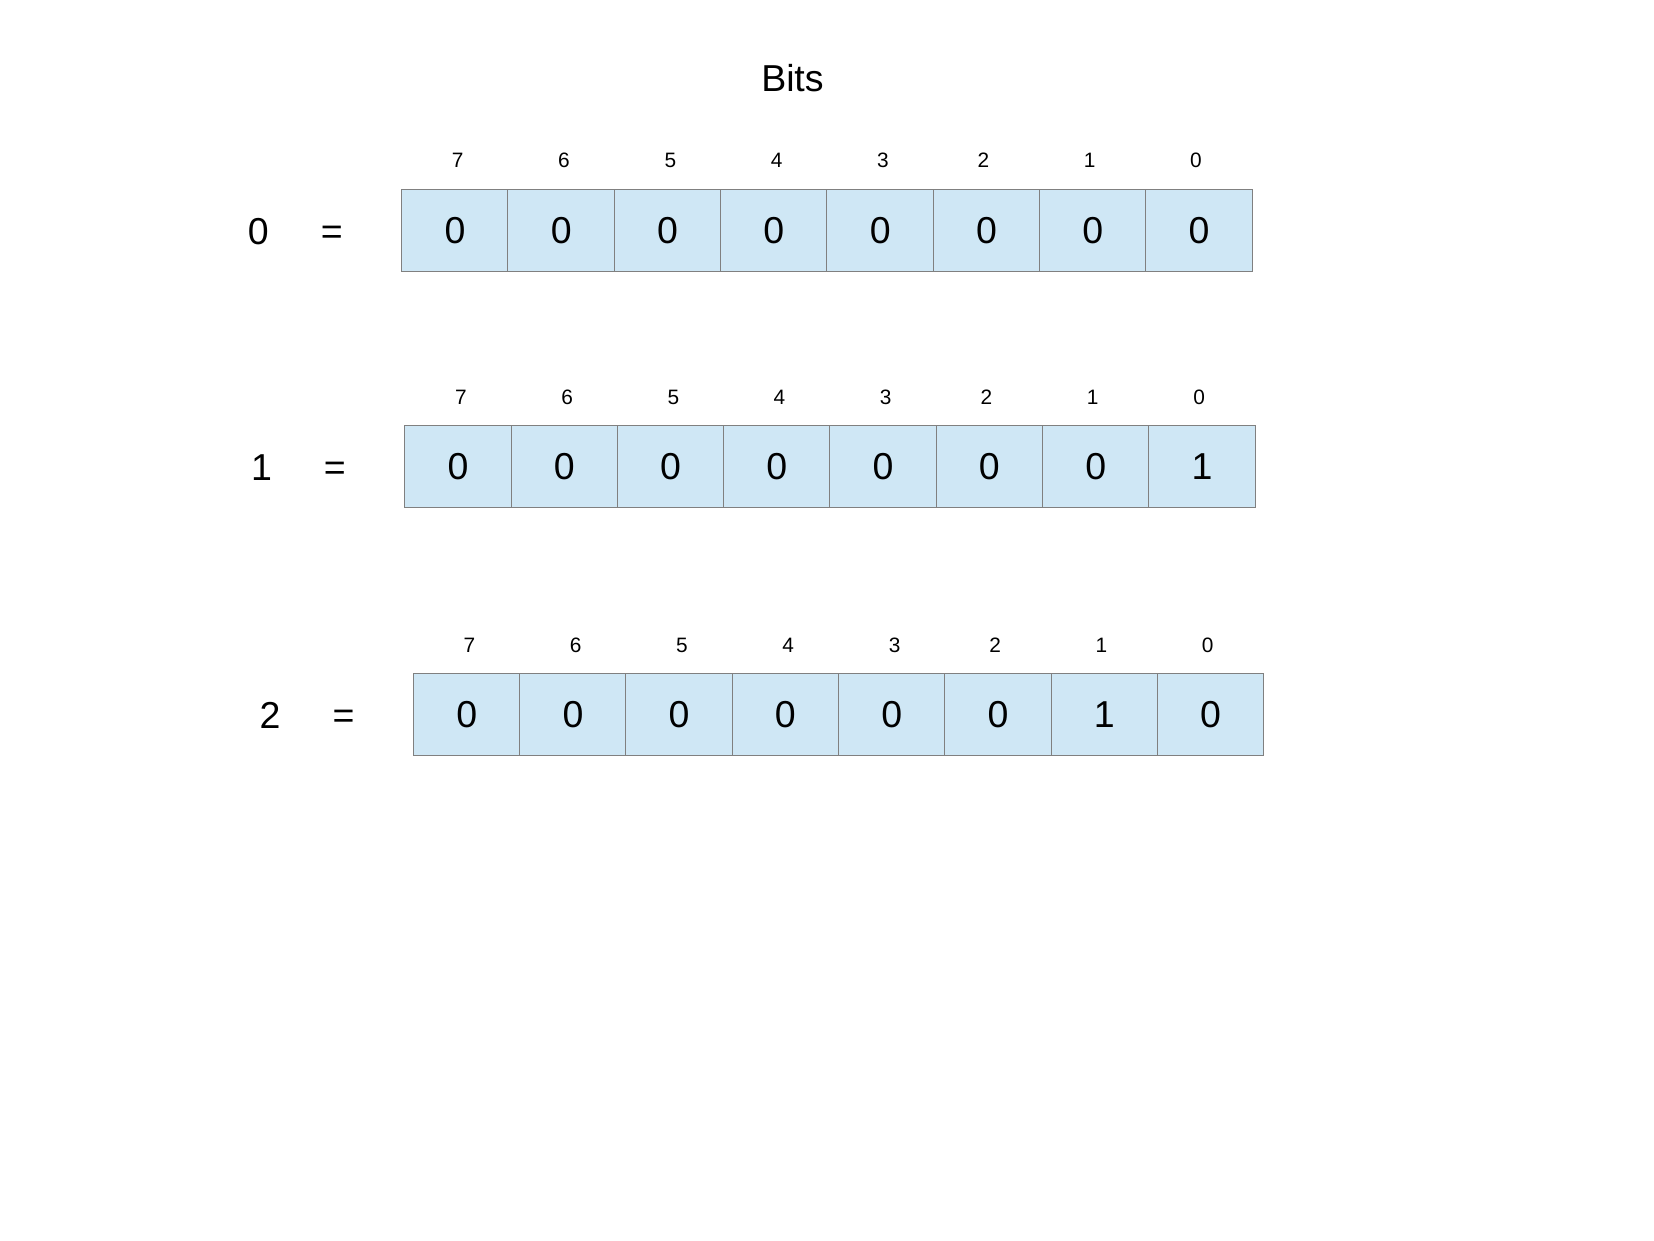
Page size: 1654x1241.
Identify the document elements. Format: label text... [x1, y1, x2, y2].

text_box 2 [974, 625, 1016, 665]
text_box 6 [543, 141, 585, 180]
text_box 0 [625, 673, 732, 756]
text_box 0 [944, 673, 1051, 756]
text_box 2 [965, 377, 1008, 417]
text_box 0 [1157, 673, 1264, 756]
text_box 0 [1042, 425, 1148, 508]
text_box 0 [401, 189, 507, 272]
text_box 1 [1148, 425, 1256, 508]
text_box 0 [404, 425, 511, 508]
text_box 6 [546, 377, 588, 417]
text_box 0 [1187, 625, 1229, 665]
text_box Bits [746, 49, 839, 107]
text_box 3 [862, 141, 904, 180]
text_box 0 [507, 189, 614, 272]
text_box 1 [1051, 673, 1157, 756]
text_box 1 [1072, 377, 1114, 417]
text_box 4 [759, 377, 801, 417]
text_box 7 [437, 141, 479, 180]
text_box 5 [661, 625, 703, 665]
text_box 0 [838, 673, 944, 756]
text_box 0 [1145, 189, 1253, 272]
text_box 0 [614, 189, 720, 272]
text_box 1 = [236, 439, 361, 497]
text_box 0 [936, 425, 1042, 508]
text_box 0 [511, 425, 617, 508]
text_box 2 [962, 141, 1005, 180]
text_box 4 [756, 141, 798, 180]
text_box 0 [617, 425, 723, 508]
text_box 0 [519, 673, 625, 756]
text_box 0 [723, 425, 829, 508]
text_box 0 [933, 189, 1039, 272]
text_box 3 [874, 625, 916, 665]
text_box 2 = [244, 687, 370, 745]
text_box 5 [652, 377, 694, 417]
text_box 4 [767, 625, 809, 665]
text_box 7 [448, 625, 490, 665]
text_box 0 [1178, 377, 1220, 417]
text_box 0 [1175, 141, 1217, 180]
text_box 1 [1080, 625, 1123, 665]
text_box 3 [865, 377, 907, 417]
text_box 5 [649, 141, 691, 180]
text_box 0 [413, 673, 519, 756]
text_box 1 [1069, 141, 1111, 180]
text_box 6 [555, 625, 597, 665]
text_box 0 [732, 673, 838, 756]
text_box 0 [720, 189, 826, 272]
text_box 7 [440, 377, 482, 417]
text_box 0 = [233, 203, 358, 260]
text_box 0 [1039, 189, 1145, 272]
text_box 0 [829, 425, 936, 508]
text_box 0 [826, 189, 933, 272]
